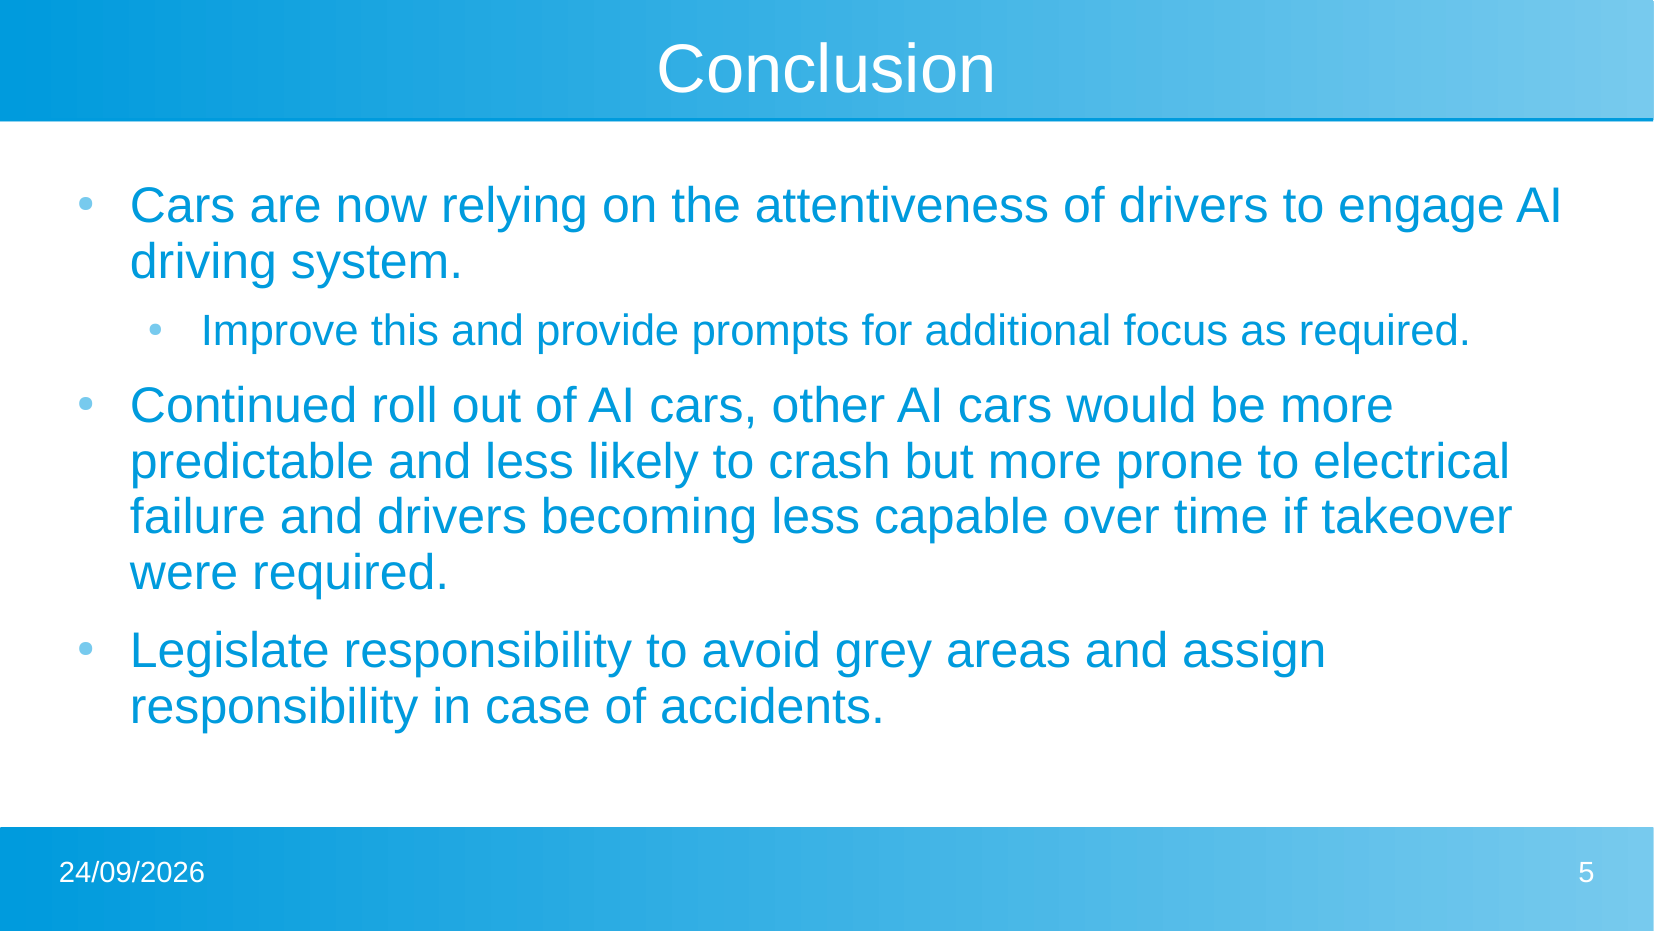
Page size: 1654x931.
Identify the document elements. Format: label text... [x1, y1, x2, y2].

list Cars are now relying on the attentiveness of drivers to engage AI driving system. Improve this and provide prompts for additional focus as required. Continued roll out of AI cars, other AI cars would be more predictable and less likely to crash but more prone to electrical failure and drivers becoming less capable over time if takeover were required. Legislate responsibility to avoid grey areas and assign responsibility in case of accidents. [59, 177, 1595, 768]
title Conclusion [59, 29, 1595, 108]
